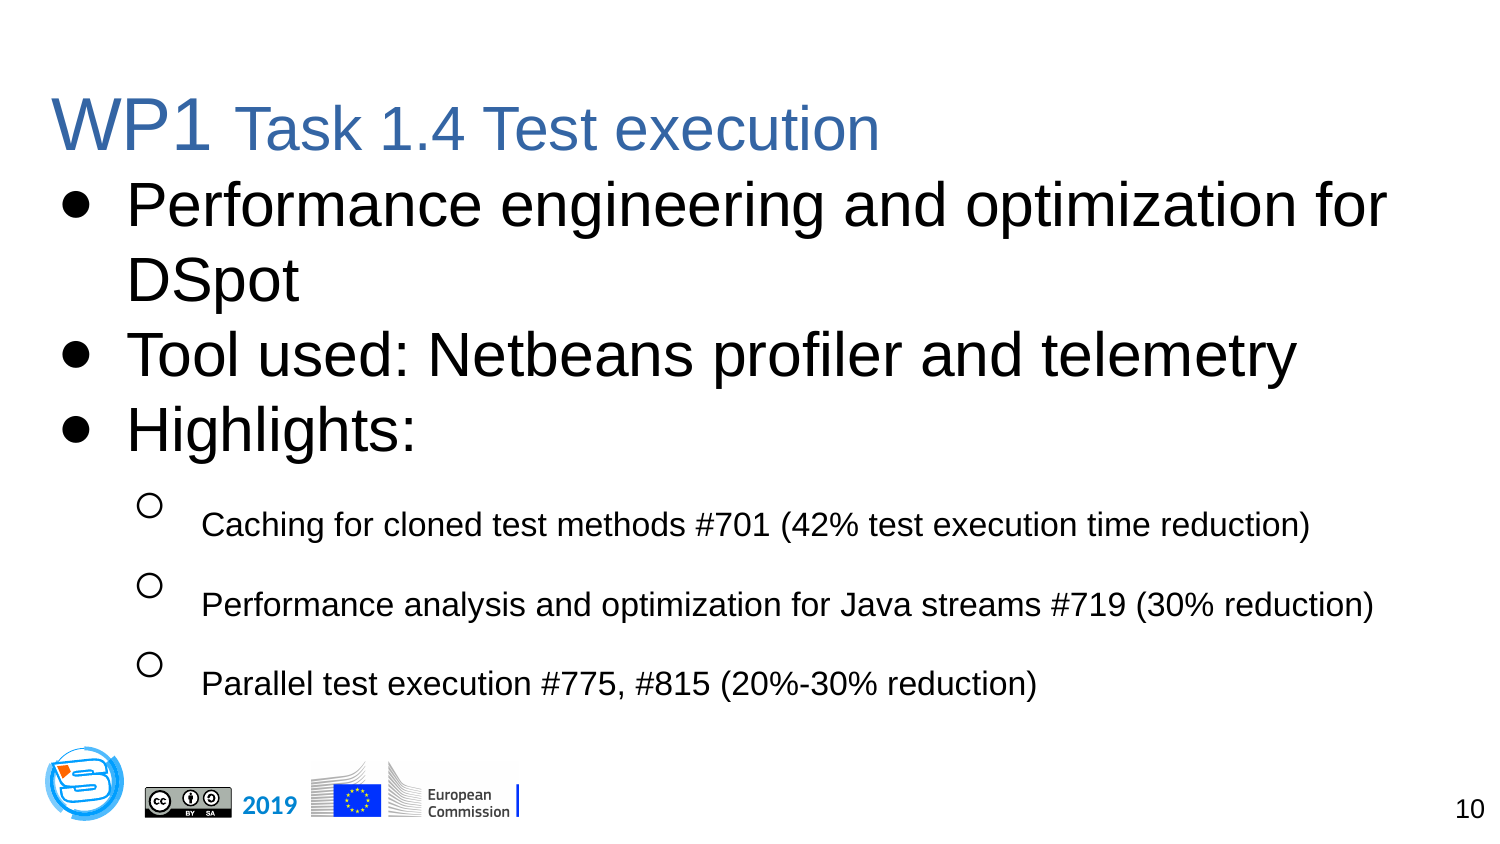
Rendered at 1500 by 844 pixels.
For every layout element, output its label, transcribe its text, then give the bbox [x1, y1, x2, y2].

slide_number <number> [1410, 775, 1500, 841]
picture [311, 761, 519, 817]
list Performance engineering and optimization for DSpot Tool used: Netbeans profiler and telemetry Highlights: Caching for cloned test methods #701 (42% test execution time reduction) Performance analysis and optimization for Java streams #719 (30% reduction) Parallel test execution #775, #815 (20%-30% reduction) [51, 163, 1449, 725]
title WP1 Task 1.4 Test execution [51, 72, 1449, 163]
